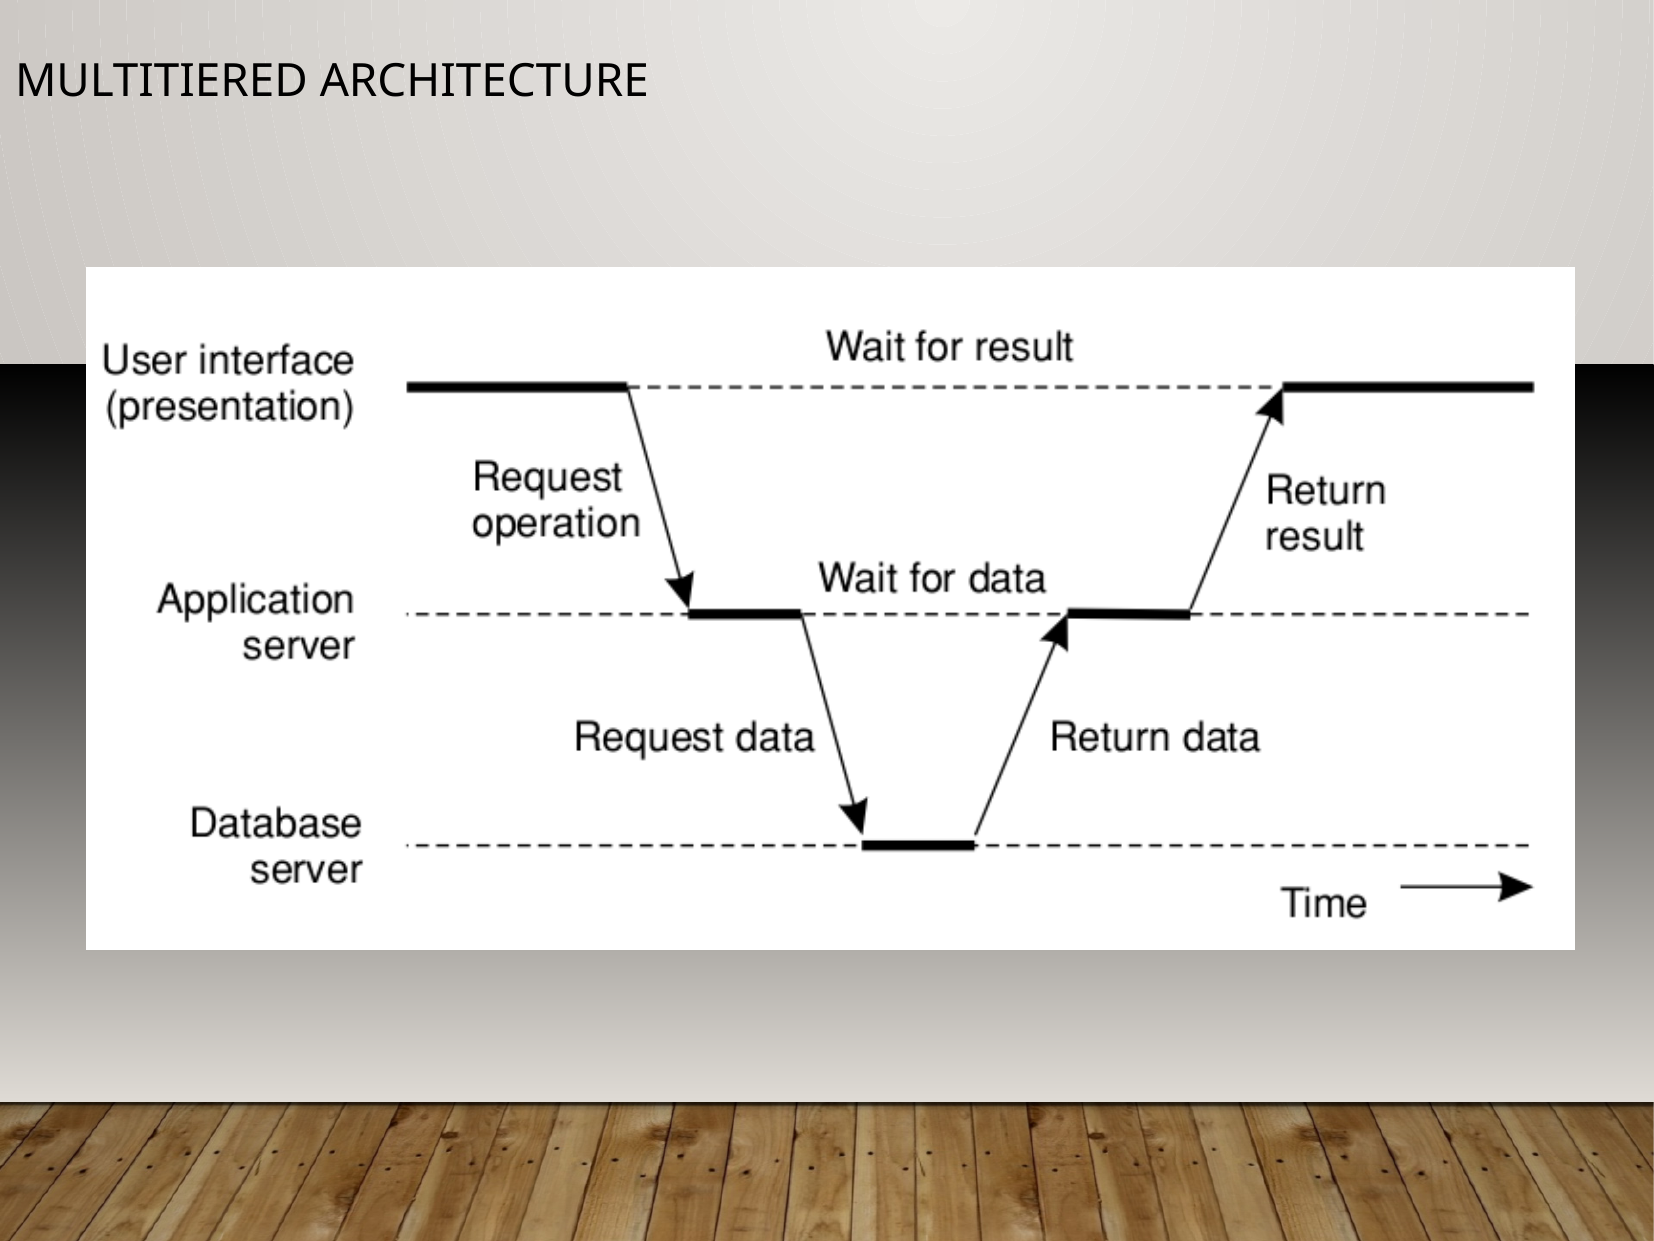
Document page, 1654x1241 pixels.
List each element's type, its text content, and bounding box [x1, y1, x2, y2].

picture [86, 267, 1575, 950]
title Multitiered Architecture [0, 49, 1654, 257]
